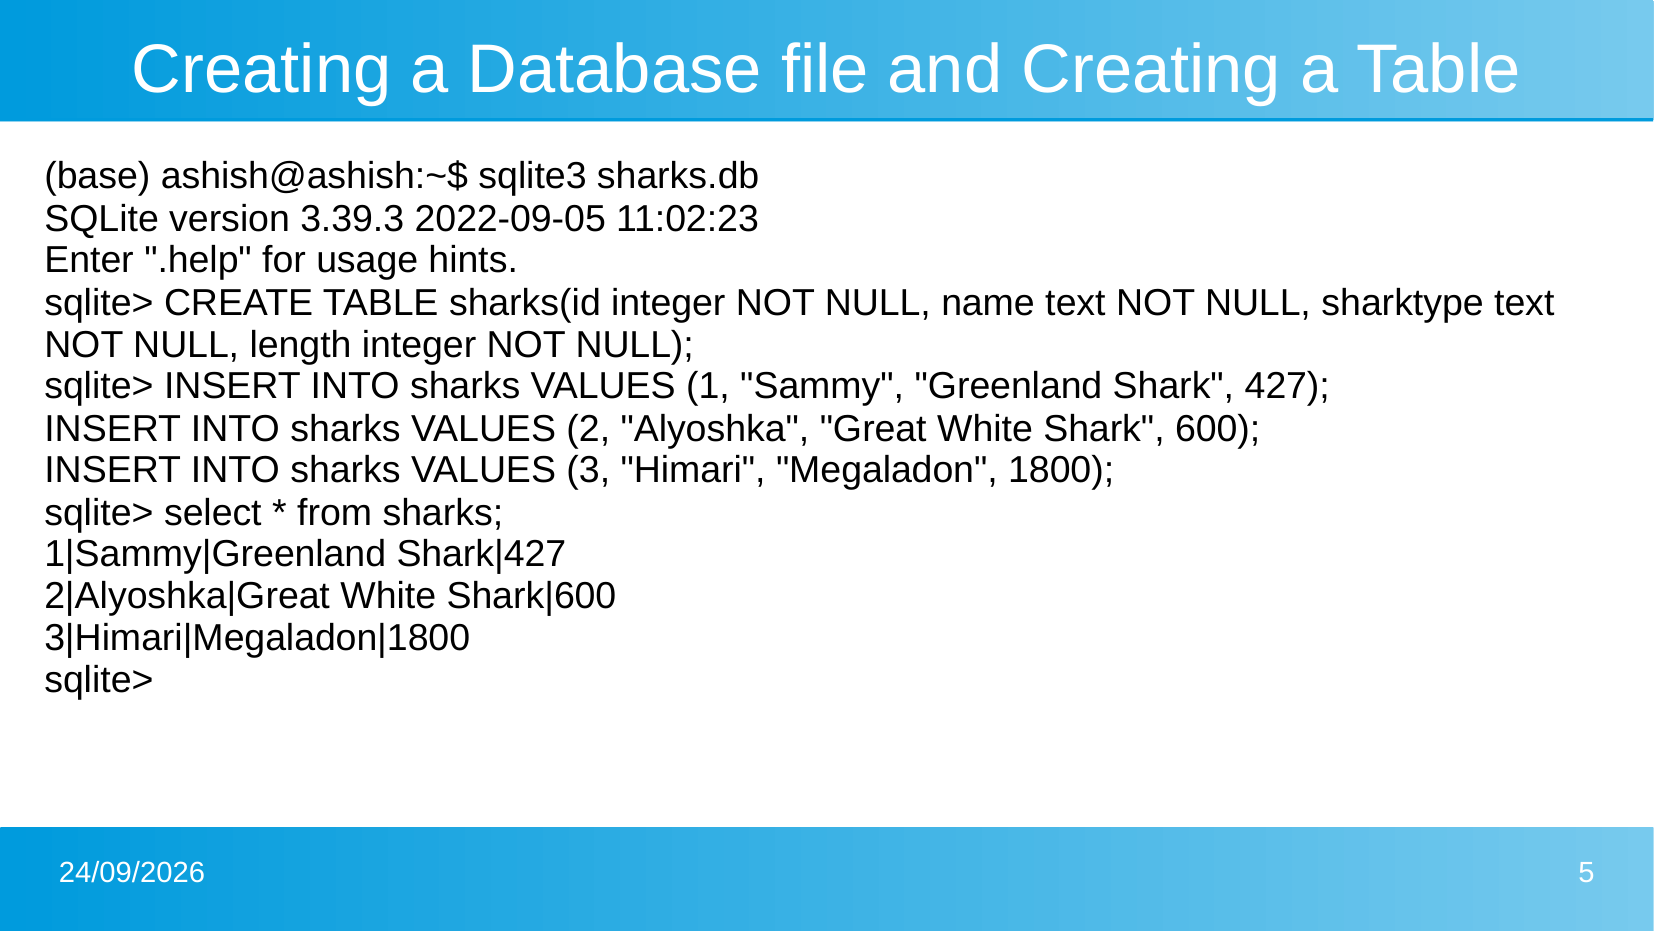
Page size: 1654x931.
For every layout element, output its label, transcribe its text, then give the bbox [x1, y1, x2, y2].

text_box (base) ashish@ashish:~$ sqlite3 sharks.db SQLite version 3.39.3 2022-09-05 11:02:23 Enter ".help" for usage hints. sqlite> CREATE TABLE sharks(id integer NOT NULL, name text NOT NULL, sharktype text NOT NULL, length integer NOT NULL); sqlite> INSERT INTO sharks VALUES (1, "Sammy", "Greenland Shark", 427); INSERT INTO sharks VALUES (2, "Alyoshka", "Great White Shark", 600); INSERT INTO sharks VALUES (3, "Himari", "Megaladon", 1800); sqlite> select * from sharks; 1|Sammy|Greenland Shark|427 2|Alyoshka|Great White Shark|600 3|Himari|Megaladon|1800 sqlite> [29, 147, 1625, 835]
title Creating a Database file and Creating a Table [59, 29, 1595, 108]
